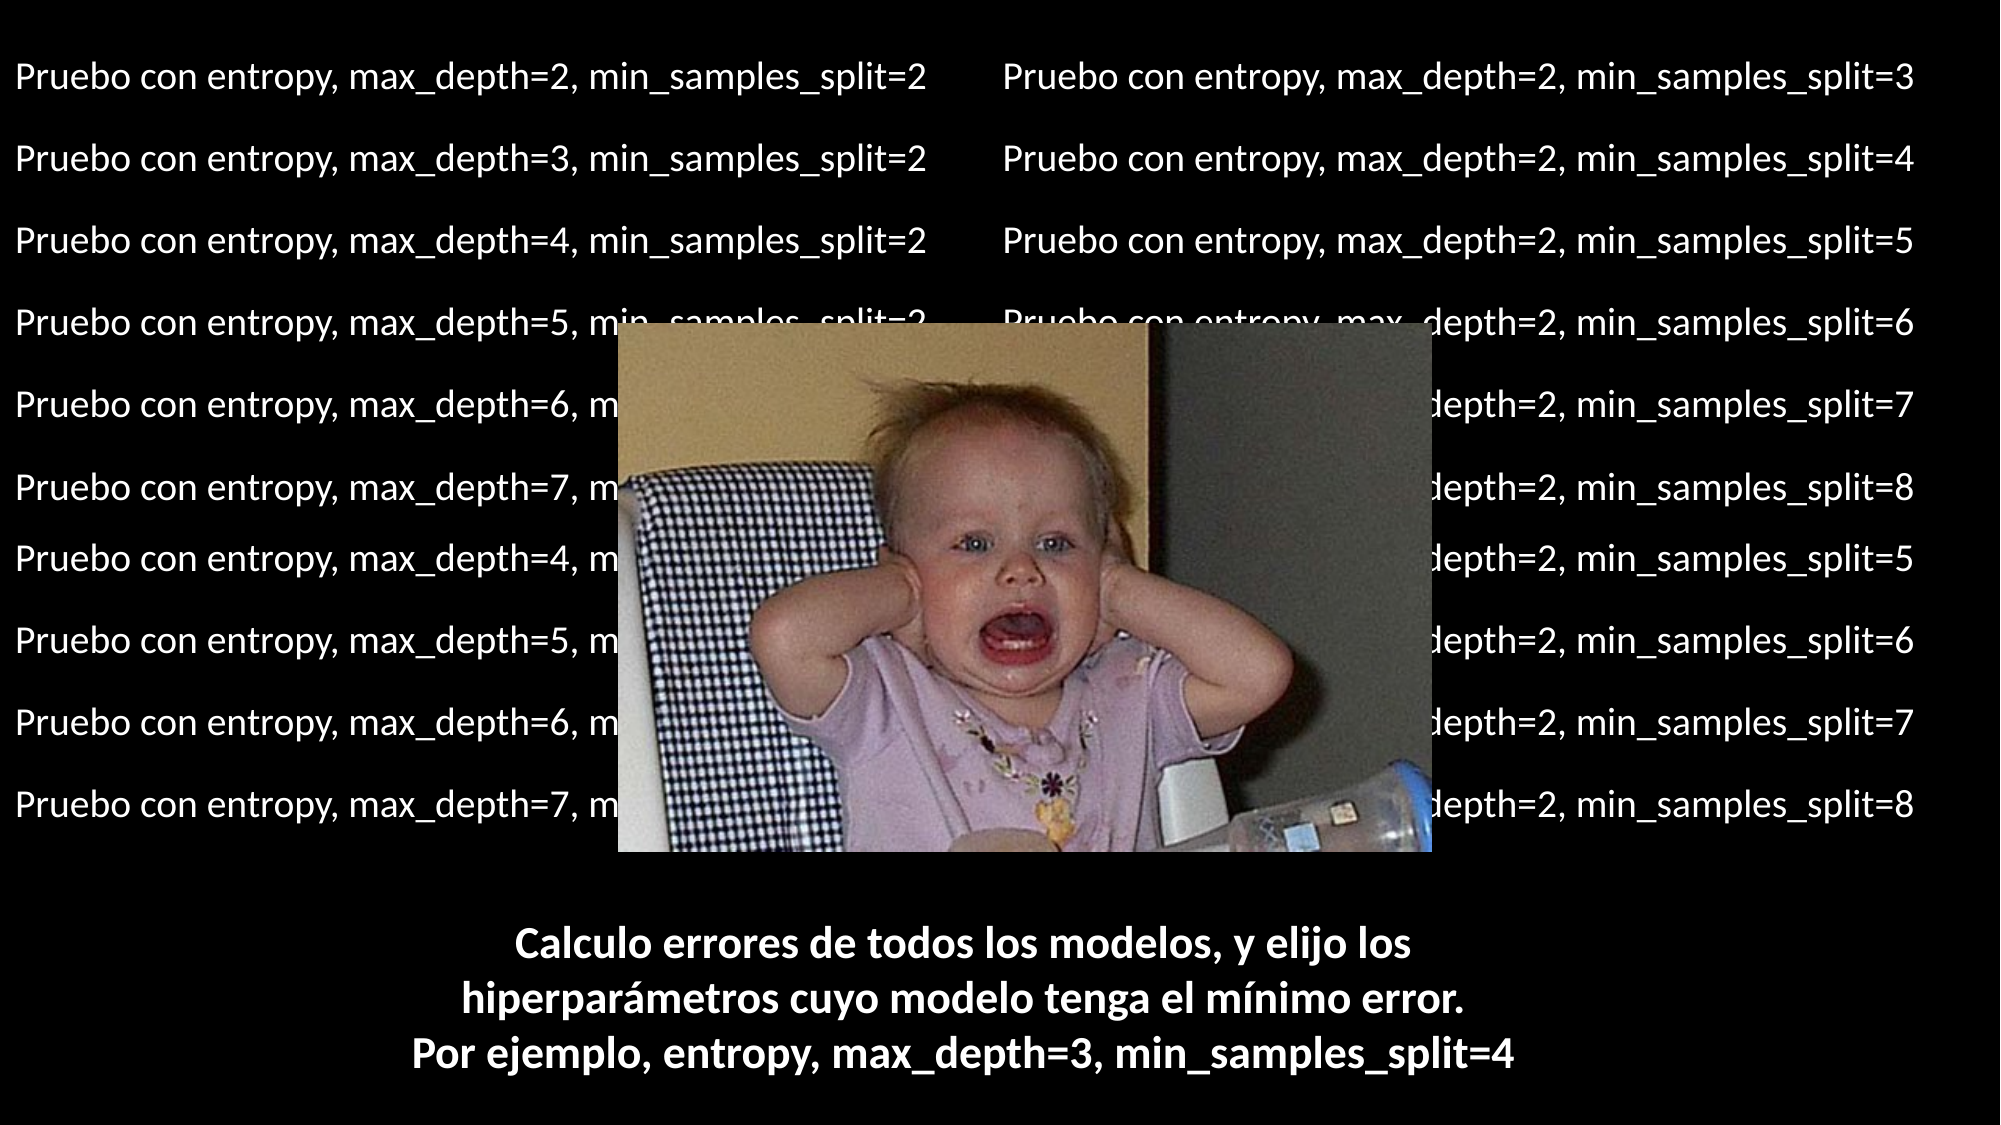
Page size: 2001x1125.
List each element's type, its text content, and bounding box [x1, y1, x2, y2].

text_box Pruebo con entropy, max_depth=2, min_samples_split=2 [0, 35, 987, 117]
text_box Calculo errores de todos los modelos, y elijo los hiperparámetros cuyo modelo tenga el mínimo error. Por ejemplo, entropy, max_depth=3, min_samples_split=4 [338, 898, 1589, 1057]
text_box Pruebo con entropy, max_depth=2, min_samples_split=8 [1432, 763, 1975, 846]
text_box Pruebo con entropy, max_depth=5, min_samples_split=2 [0, 281, 987, 363]
text_box Pruebo con entropy, max_depth=2, min_samples_split=3 [987, 35, 1975, 117]
text_box Pruebo con entropy, max_depth=7, min_samples_split=2 [0, 763, 618, 846]
text_box Pruebo con entropy, max_depth=4, min_samples_split=2 [0, 199, 987, 281]
text_box Pruebo con entropy, max_depth=4, min_samples_split=2 [0, 517, 618, 599]
text_box Pruebo con entropy, max_depth=3, min_samples_split=2 [0, 117, 987, 199]
text_box Pruebo con entropy, max_depth=2, min_samples_split=6 [1432, 599, 1975, 681]
text_box Pruebo con entropy, max_depth=2, min_samples_split=6 [987, 281, 1975, 363]
text_box Pruebo con entropy, max_depth=2, min_samples_split=7 [1432, 363, 1975, 445]
picture [618, 323, 1432, 852]
text_box Pruebo con entropy, max_depth=6, min_samples_split=2 [0, 363, 618, 445]
text_box Pruebo con entropy, max_depth=2, min_samples_split=5 [1432, 517, 1975, 599]
text_box Pruebo con entropy, max_depth=7, min_samples_split=2 [0, 445, 618, 517]
text_box Pruebo con entropy, max_depth=2, min_samples_split=7 [1432, 681, 1975, 763]
text_box Pruebo con entropy, max_depth=2, min_samples_split=5 [987, 199, 1975, 281]
text_box Pruebo con entropy, max_depth=5, min_samples_split=2 [0, 599, 618, 681]
text_box Pruebo con entropy, max_depth=2, min_samples_split=4 [987, 117, 1975, 199]
text_box Pruebo con entropy, max_depth=2, min_samples_split=8 [1432, 445, 1975, 517]
text_box Pruebo con entropy, max_depth=6, min_samples_split=2 [0, 681, 618, 763]
